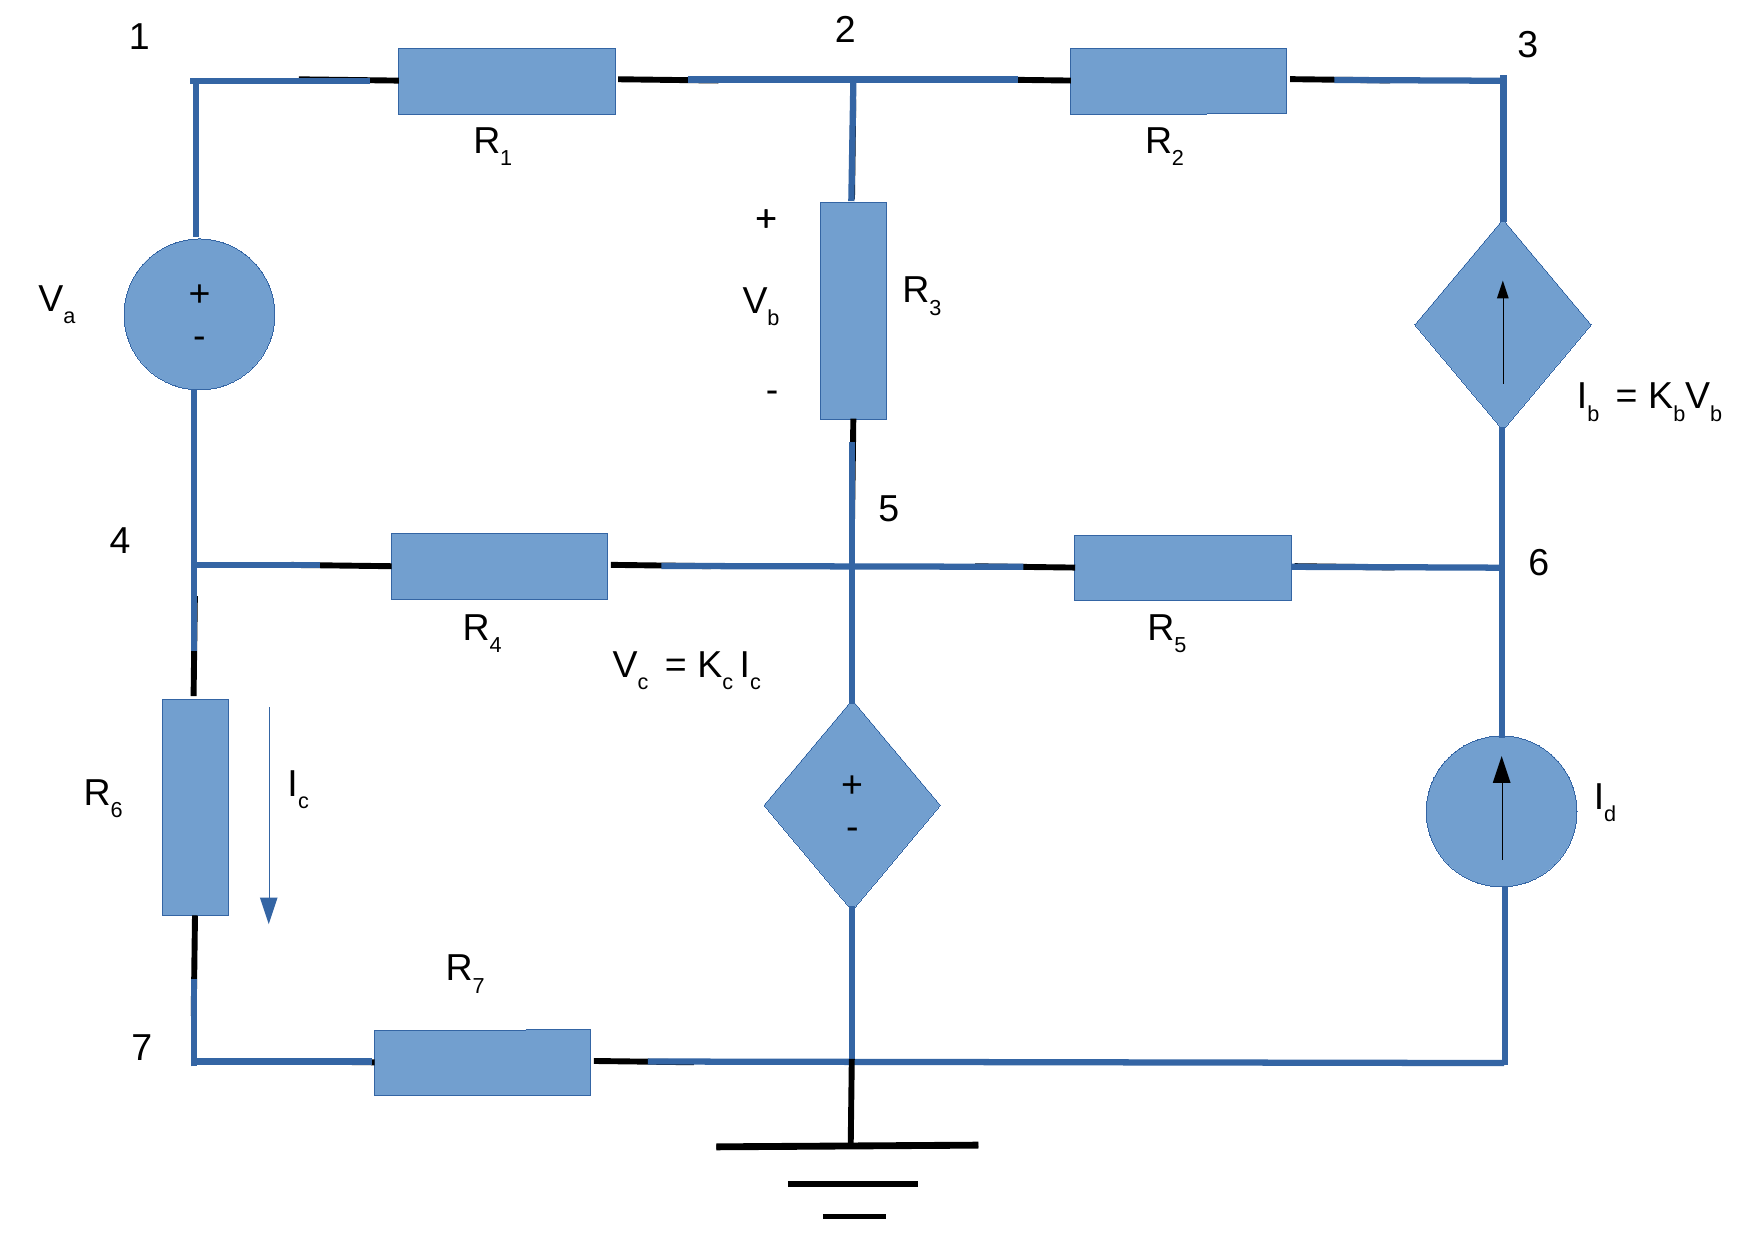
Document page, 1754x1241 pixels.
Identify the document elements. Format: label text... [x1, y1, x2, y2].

text_box Ib = KbVb [1562, 367, 1754, 459]
text_box 3 [1502, 16, 1573, 96]
text_box [398, 48, 616, 115]
text_box 2 [820, 1, 891, 81]
text_box Vb [727, 272, 826, 364]
text_box [162, 699, 229, 916]
text_box [1414, 222, 1592, 428]
text_box [391, 533, 608, 600]
text_box 6 [1513, 534, 1584, 652]
text_box R2 [1130, 111, 1228, 203]
text_box [826, 202, 887, 420]
text_box Ic [272, 755, 371, 847]
text_box 5 [863, 479, 934, 559]
text_box R5 [1132, 599, 1231, 691]
text_box - [751, 360, 849, 448]
text_box 1 [114, 7, 184, 87]
text_box + - [124, 238, 275, 390]
text_box R1 [458, 111, 557, 203]
text_box R6 [68, 763, 167, 856]
text_box R4 [447, 599, 546, 691]
text_box Vc = Kc Ic [597, 636, 860, 728]
text_box [1426, 735, 1578, 887]
text_box [1074, 535, 1292, 601]
text_box 4 [94, 512, 165, 592]
text_box [374, 1029, 591, 1096]
text_box Va [23, 269, 122, 362]
text_box R3 [887, 261, 986, 353]
text_box Id [1578, 768, 1677, 860]
text_box 7 [116, 1019, 187, 1099]
text_box [1070, 48, 1287, 115]
text_box R7 [430, 939, 529, 1031]
text_box + [740, 189, 839, 277]
text_box + - [764, 709, 941, 908]
